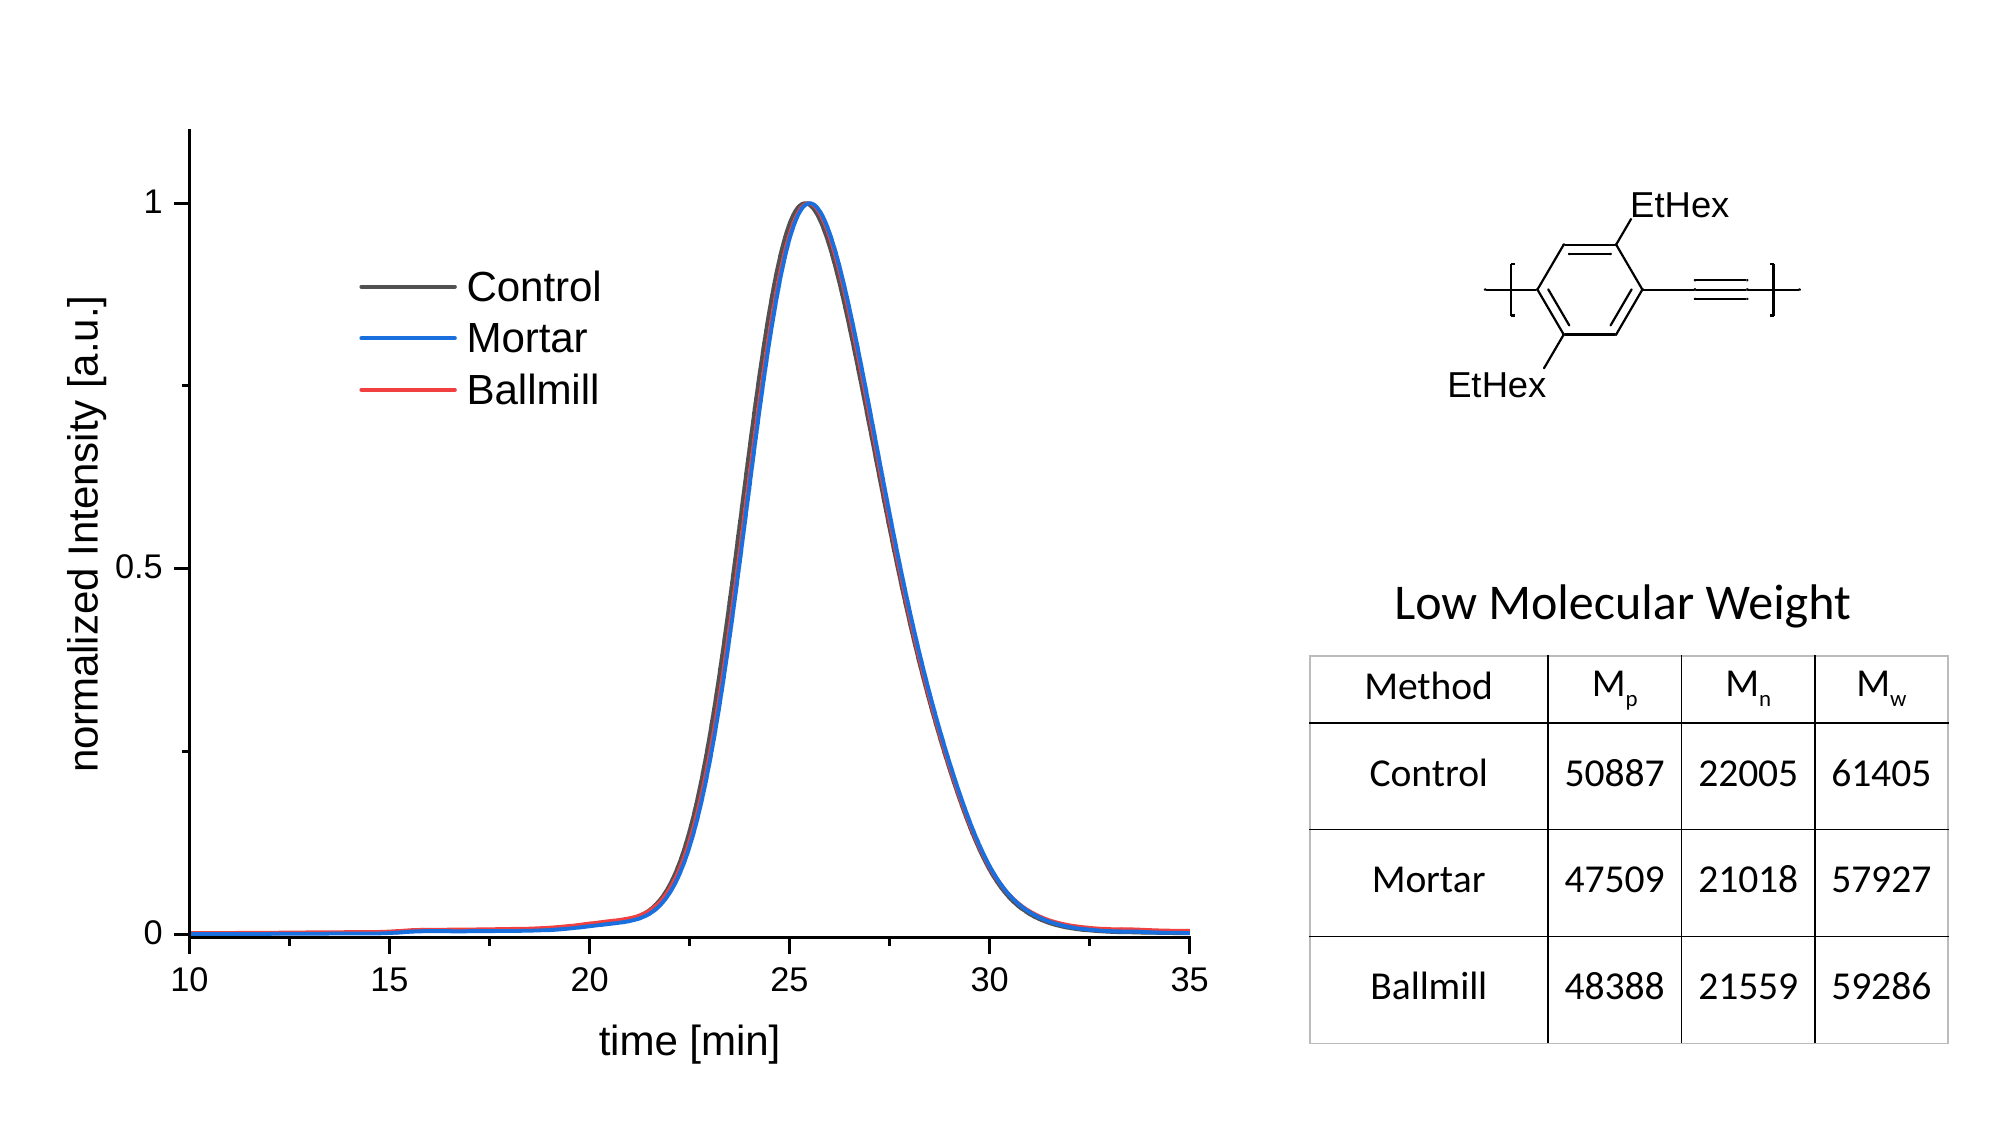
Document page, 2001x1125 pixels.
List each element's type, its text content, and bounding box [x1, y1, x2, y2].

table_cell 57927 [1816, 830, 1947, 936]
table_cell 59286 [1816, 937, 1947, 1043]
table_cell 21018 [1682, 830, 1814, 936]
table_header Mn [1682, 657, 1814, 722]
text_box Low Molecular Weight [1379, 562, 1867, 638]
table_cell 22005 [1682, 724, 1814, 829]
table_header Mp [1549, 657, 1681, 722]
table_cell 21559 [1682, 937, 1814, 1043]
table_cell 47509 [1549, 830, 1681, 936]
table_cell 48388 [1549, 937, 1681, 1043]
chart [1443, 184, 1814, 412]
table_cell Ballmill [1311, 937, 1547, 1043]
chart [0, 0, 1397, 1125]
table_header Method [1311, 657, 1547, 722]
table_cell 61405 [1816, 724, 1947, 829]
table_cell Control [1311, 724, 1547, 829]
table_header Mw [1816, 657, 1947, 722]
table_cell Mortar [1311, 830, 1547, 936]
table_cell 50887 [1549, 724, 1681, 829]
